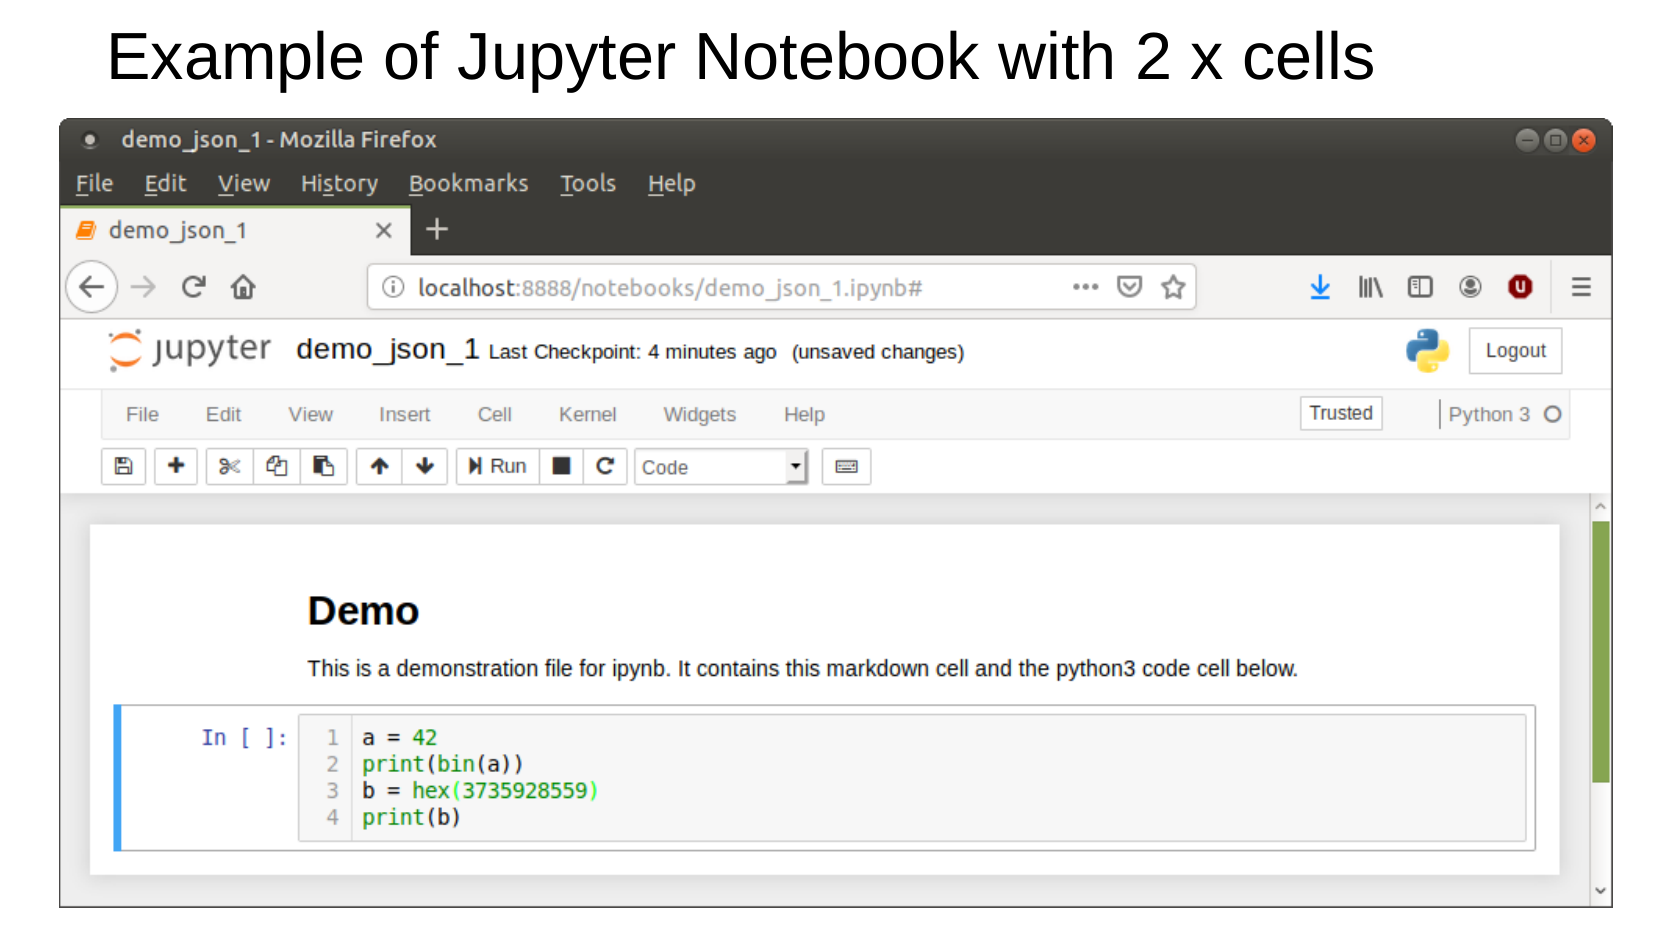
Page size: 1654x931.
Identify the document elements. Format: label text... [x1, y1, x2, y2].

subtitle Example of Jupyter Notebook with 2 x cells [70, 11, 1559, 102]
picture [59, 118, 1613, 908]
